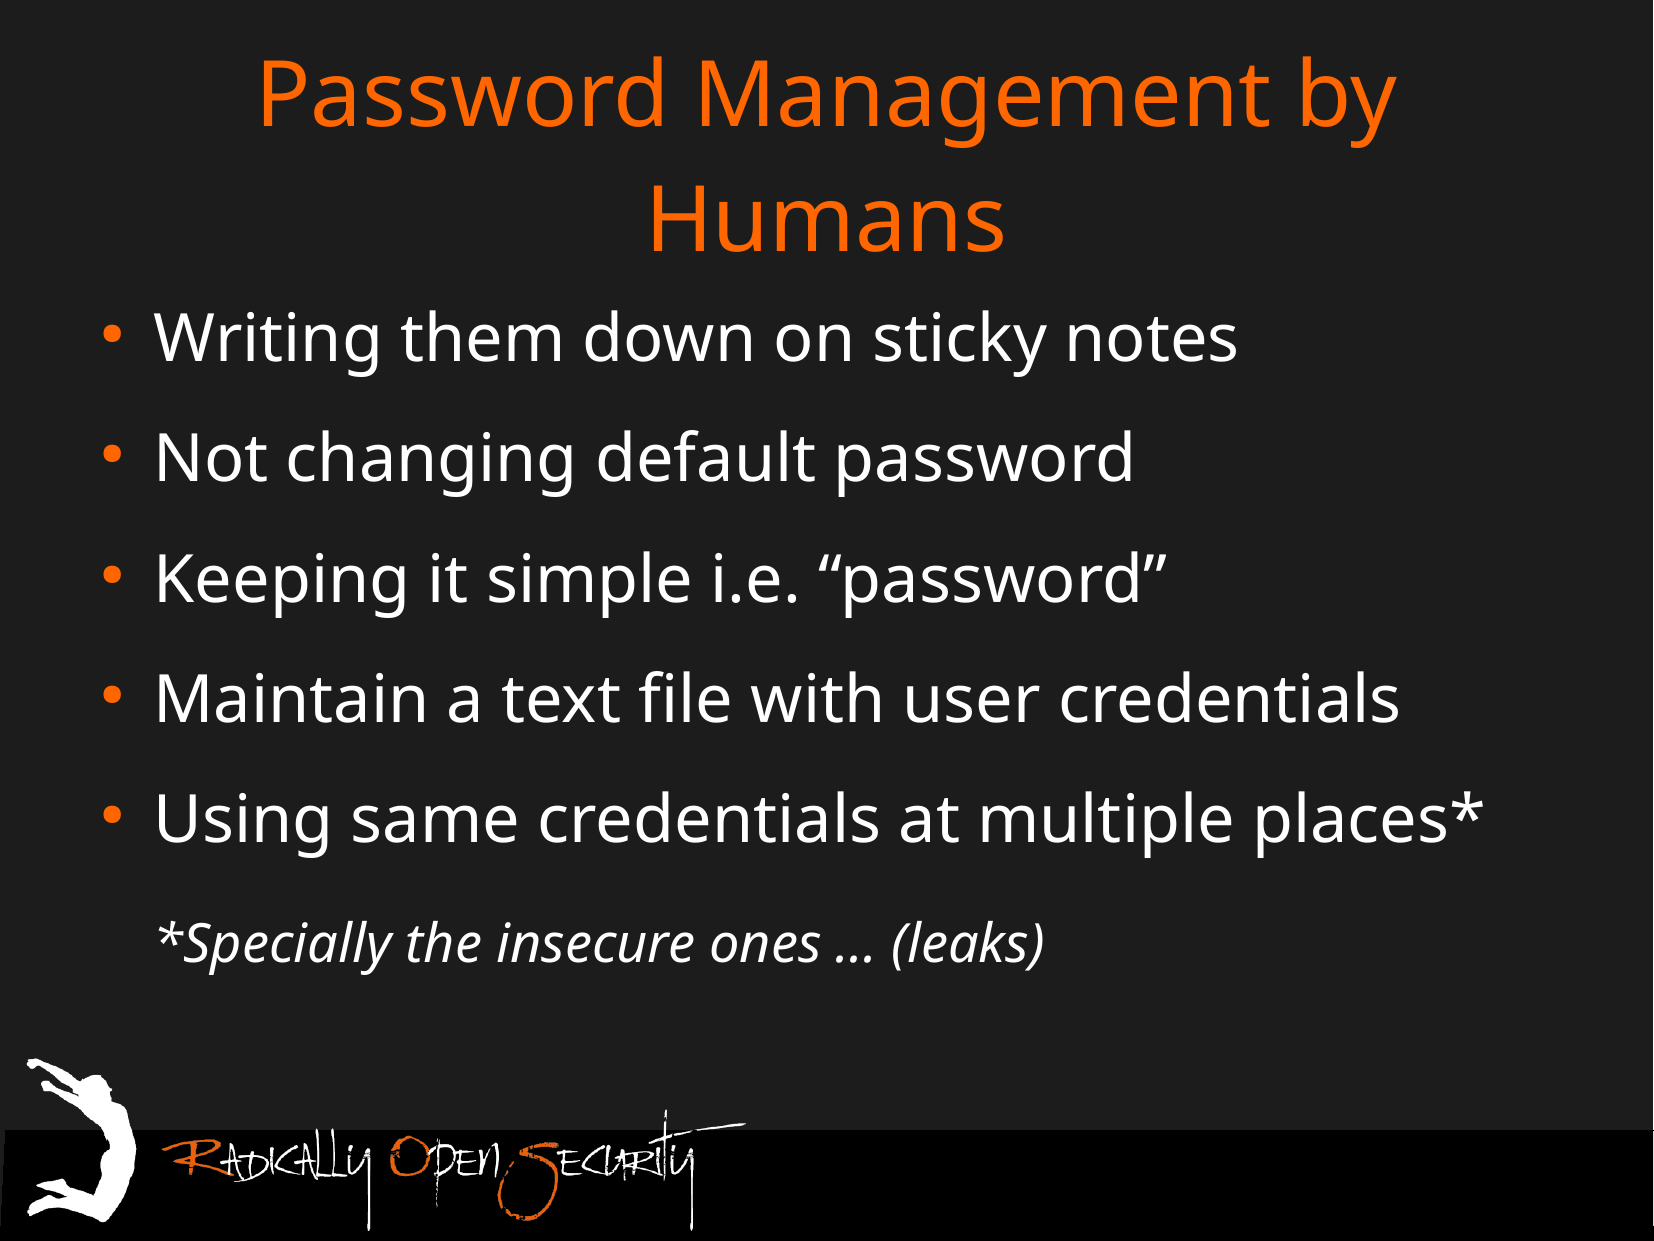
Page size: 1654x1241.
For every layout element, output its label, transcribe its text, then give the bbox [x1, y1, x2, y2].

picture [0, 1022, 778, 1241]
list Writing them down on sticky notes Not changing default password Keeping it simple i.e. “password” Maintain a text file with user credentials Using same credentials at multiple places* *Specially the insecure ones ... (leaks) [82, 290, 1571, 1010]
title Password Management by Humans [82, 28, 1571, 278]
